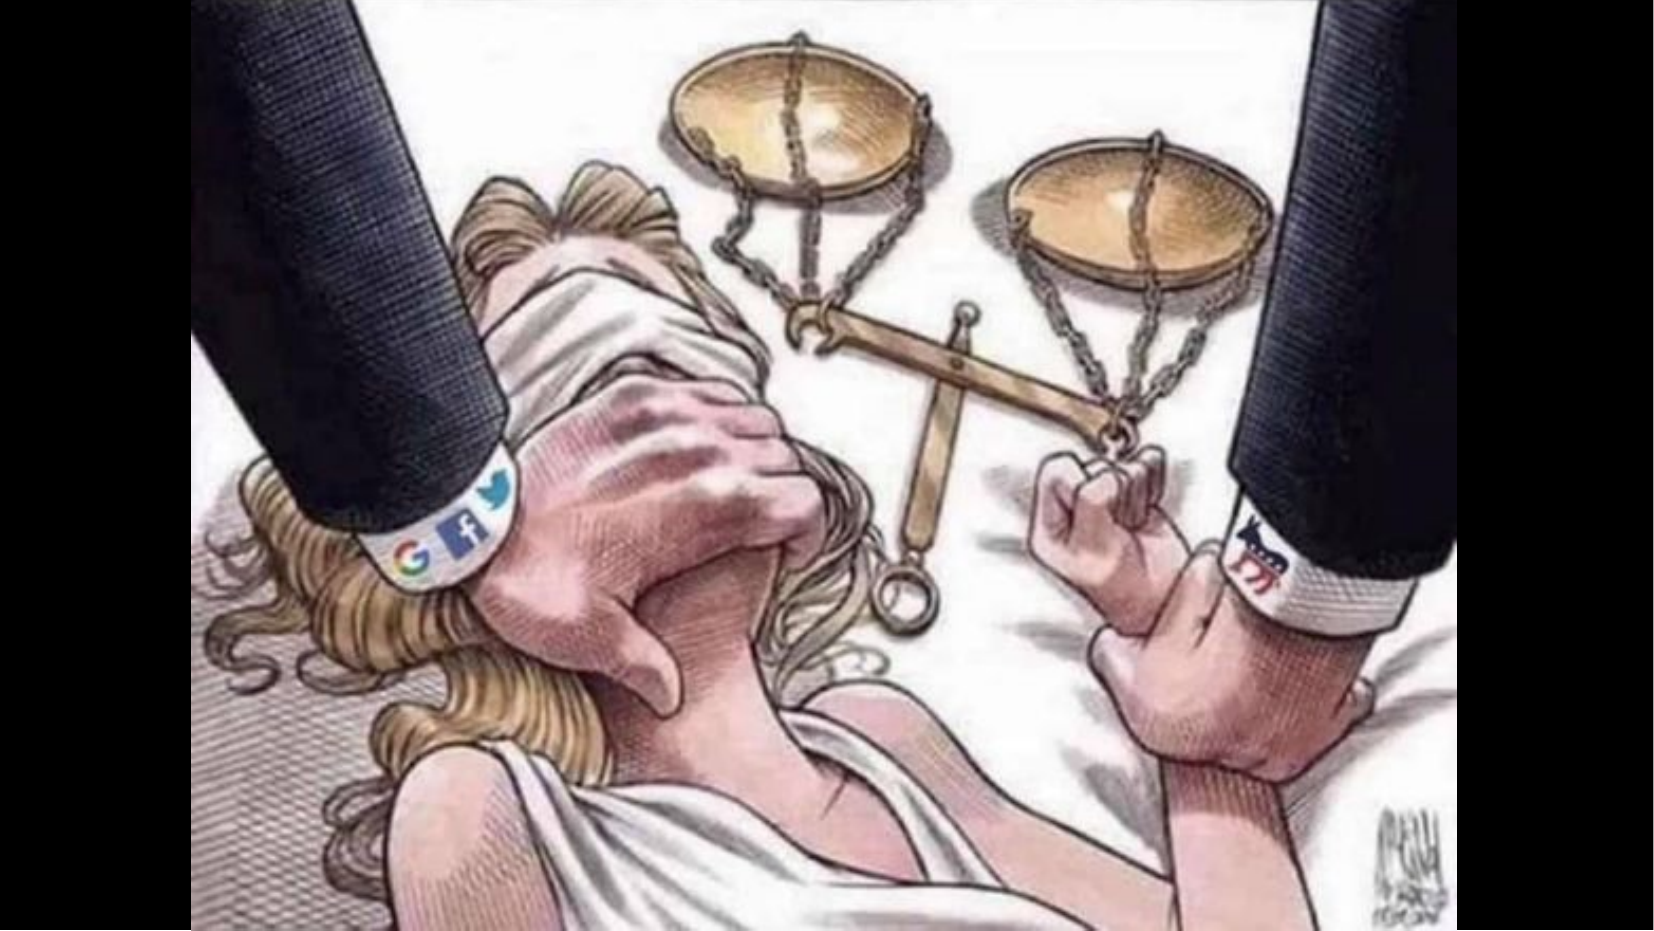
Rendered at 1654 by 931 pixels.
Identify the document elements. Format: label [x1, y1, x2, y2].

picture [191, 0, 1457, 931]
